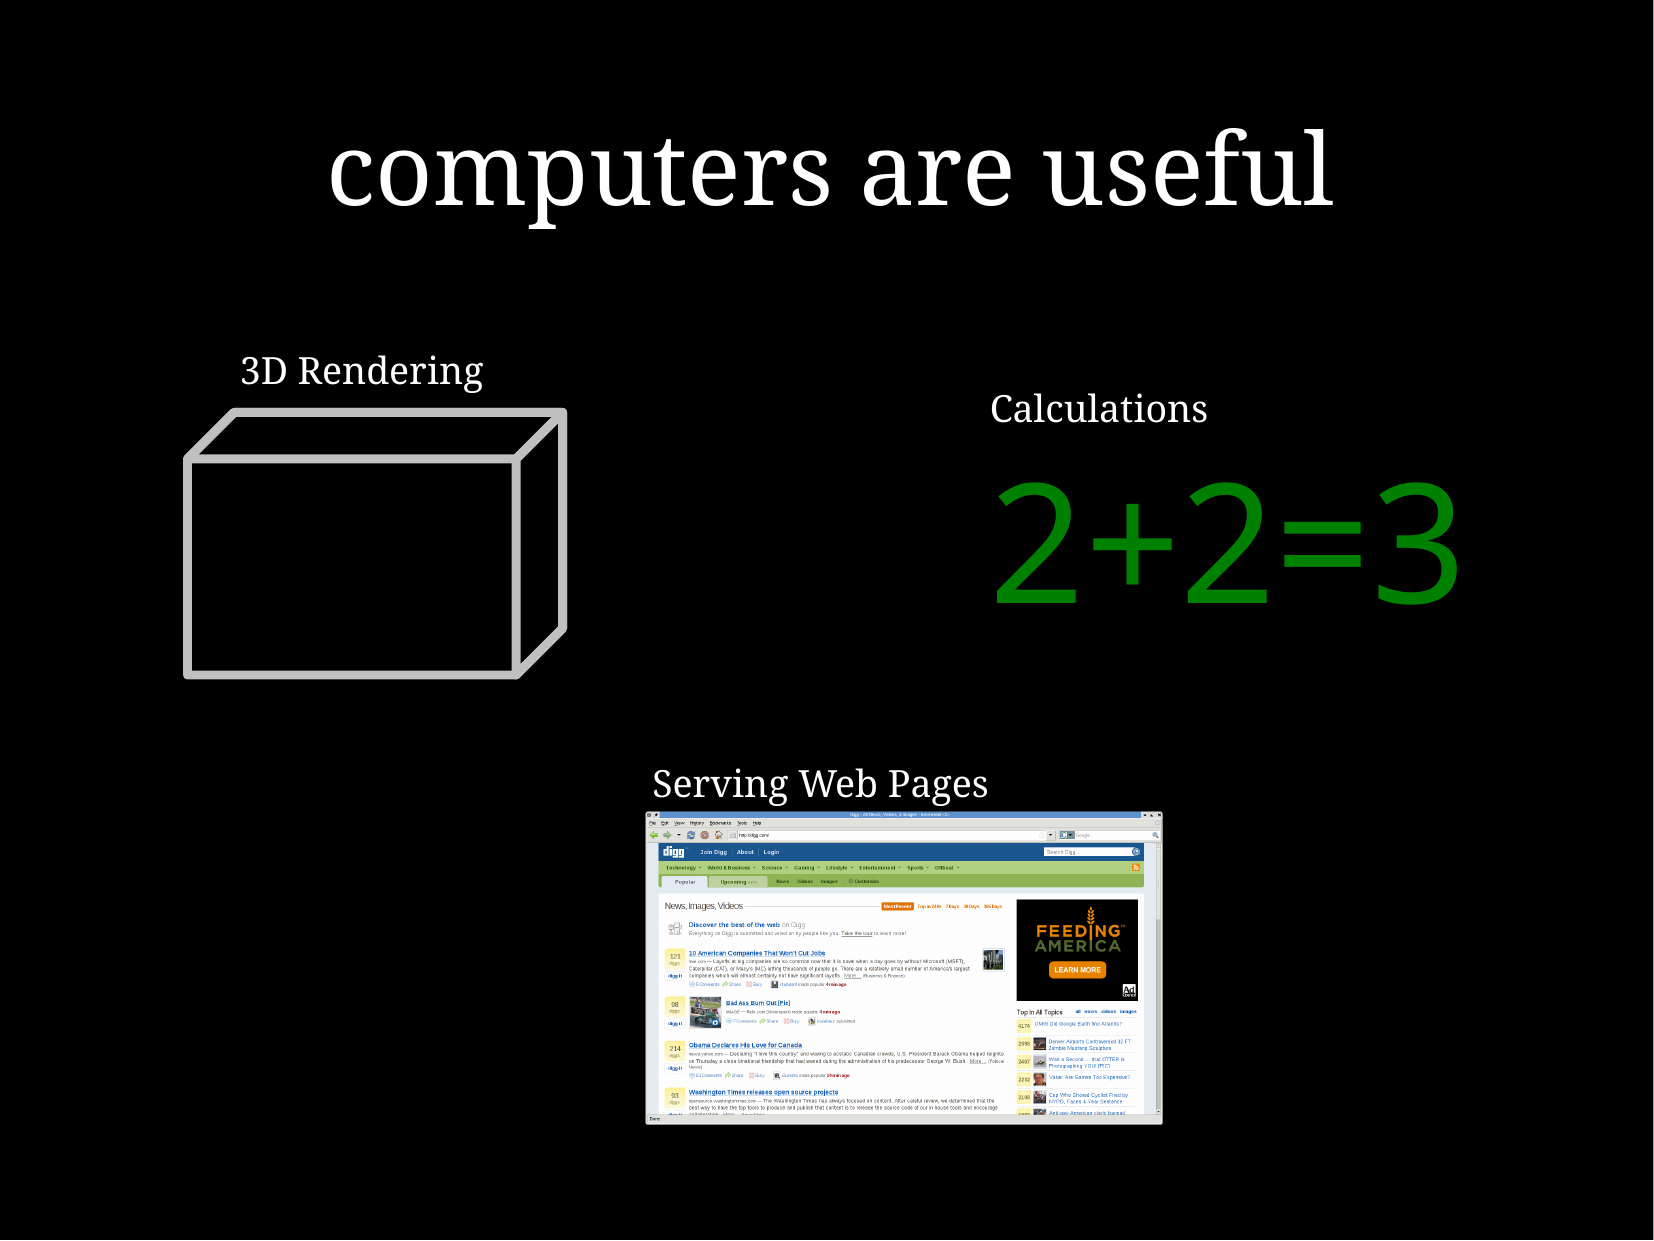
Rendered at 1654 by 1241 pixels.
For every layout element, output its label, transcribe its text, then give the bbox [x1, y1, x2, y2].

text_box 3D Rendering [225, 337, 563, 398]
text_box 2+2=3 [975, 417, 1501, 638]
text_box Serving Web Pages [637, 750, 1088, 810]
text_box Calculations [975, 375, 1313, 435]
title computers are useful [86, 70, 1576, 263]
picture [645, 811, 1163, 1126]
